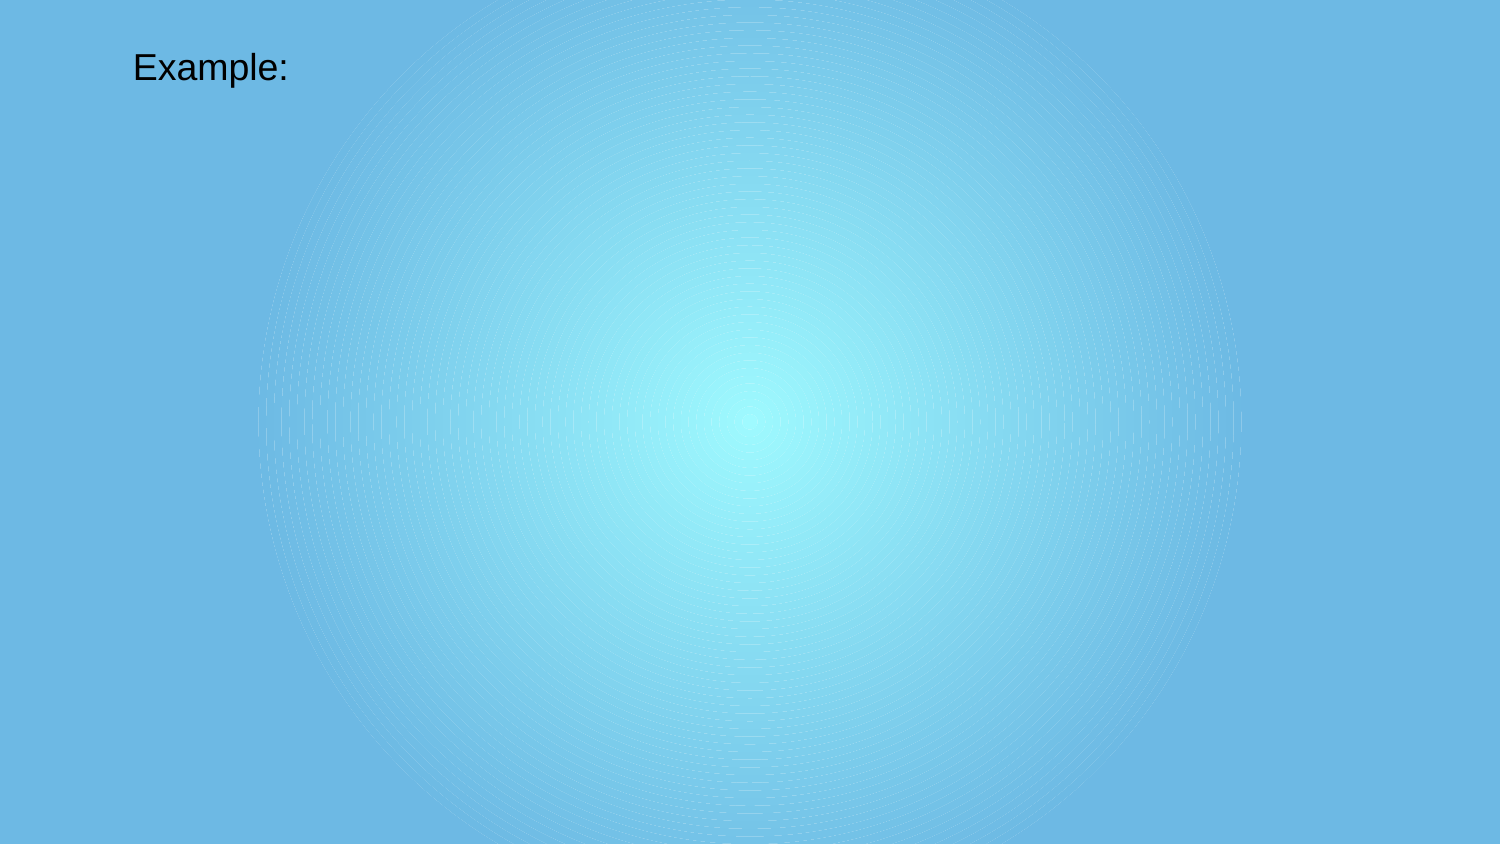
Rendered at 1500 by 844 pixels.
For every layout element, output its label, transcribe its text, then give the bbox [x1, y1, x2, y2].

text_box Example: [118, 35, 626, 93]
